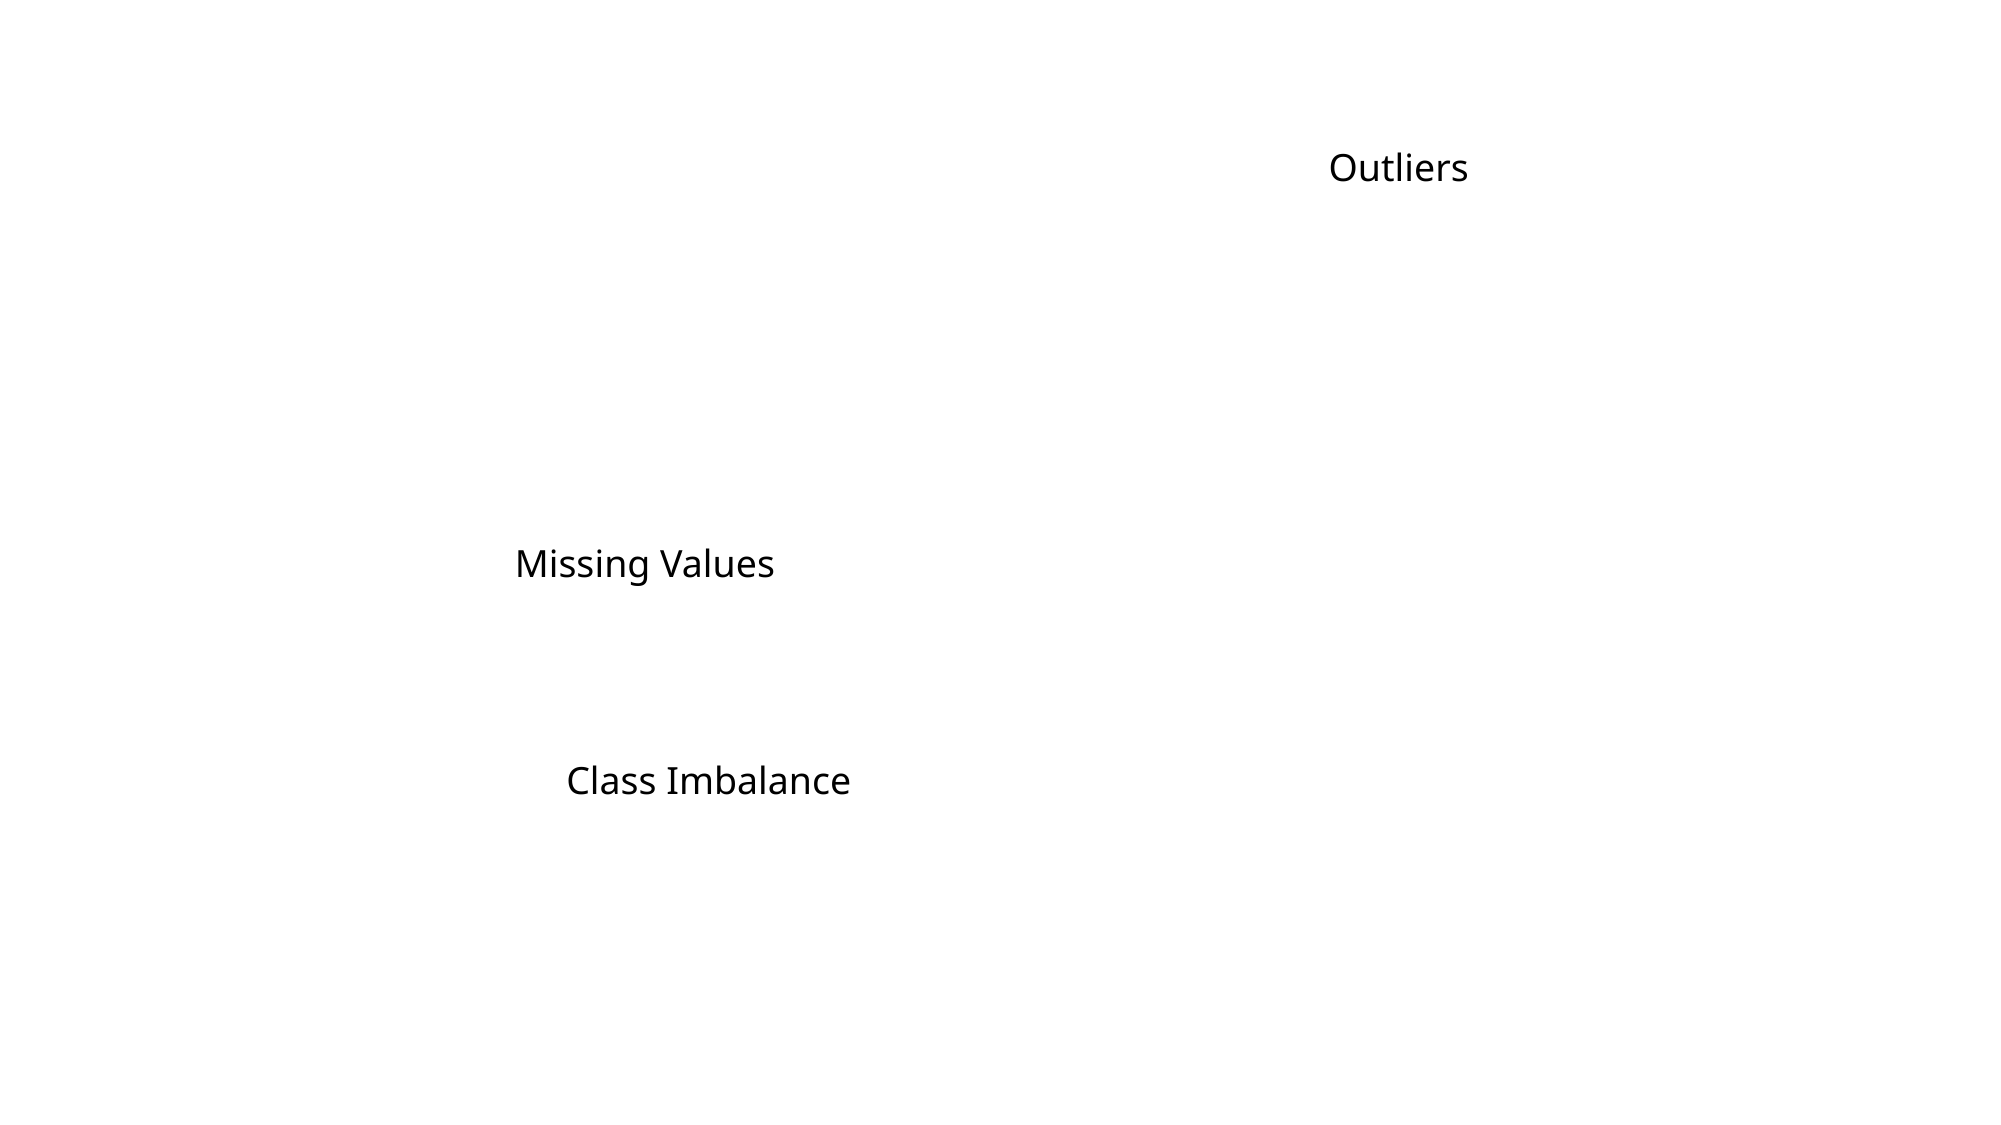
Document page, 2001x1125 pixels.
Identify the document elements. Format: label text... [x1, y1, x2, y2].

text_box Class Imbalance [551, 749, 1709, 810]
text_box Outliers [1313, 136, 2000, 198]
text_box Missing Values [499, 532, 1500, 593]
